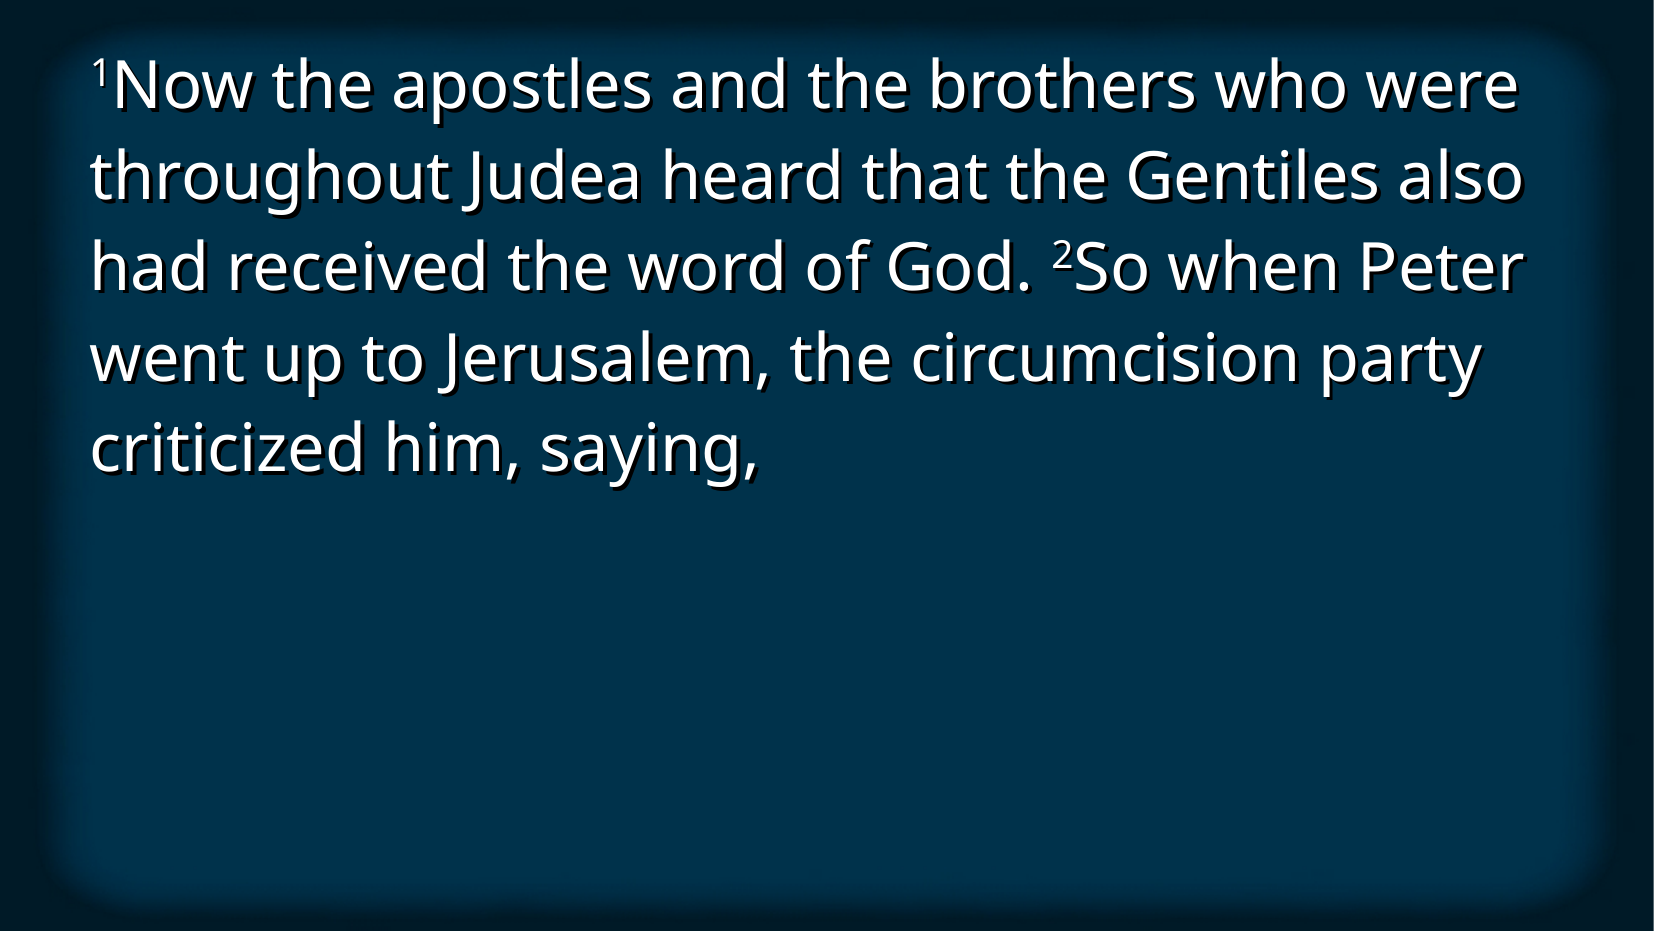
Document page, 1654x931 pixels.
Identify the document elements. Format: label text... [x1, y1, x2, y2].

text_box 1Now the apostles and the brothers who were throughout Judea heard that the Gentiles also had received the word of God. 2So when Peter went up to Jerusalem, the circumcision party criticized him, saying, [75, 30, 1576, 489]
picture [0, 0, 1654, 931]
